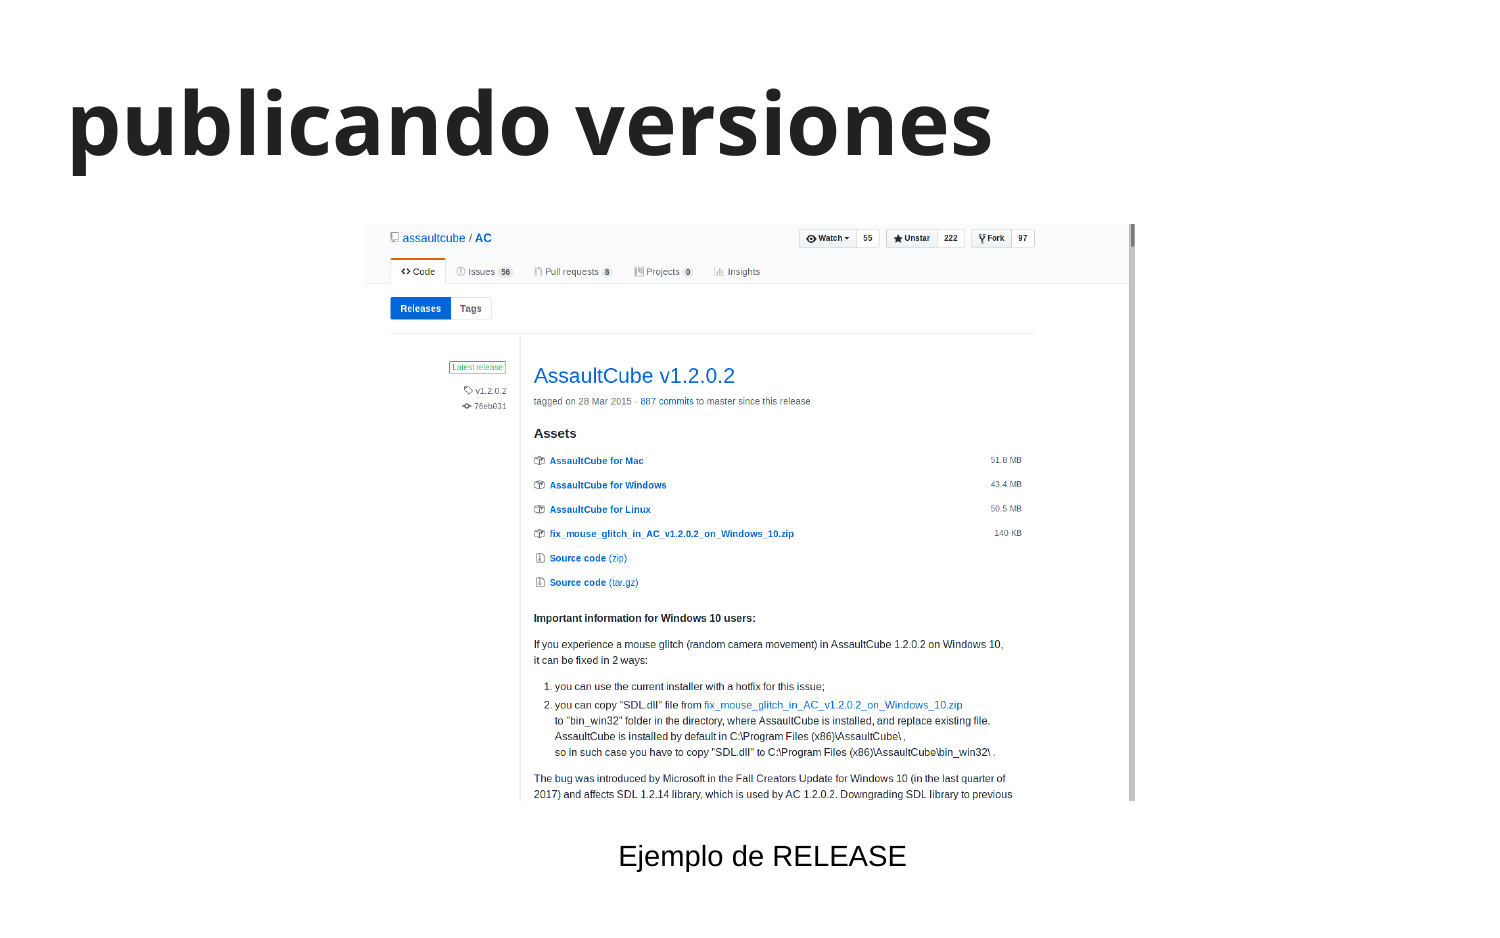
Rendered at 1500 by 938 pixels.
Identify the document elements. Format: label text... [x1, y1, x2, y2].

title publicando versiones [51, 53, 1449, 200]
picture [364, 224, 1135, 801]
text_box Ejemplo de RELEASE [251, 822, 1275, 886]
